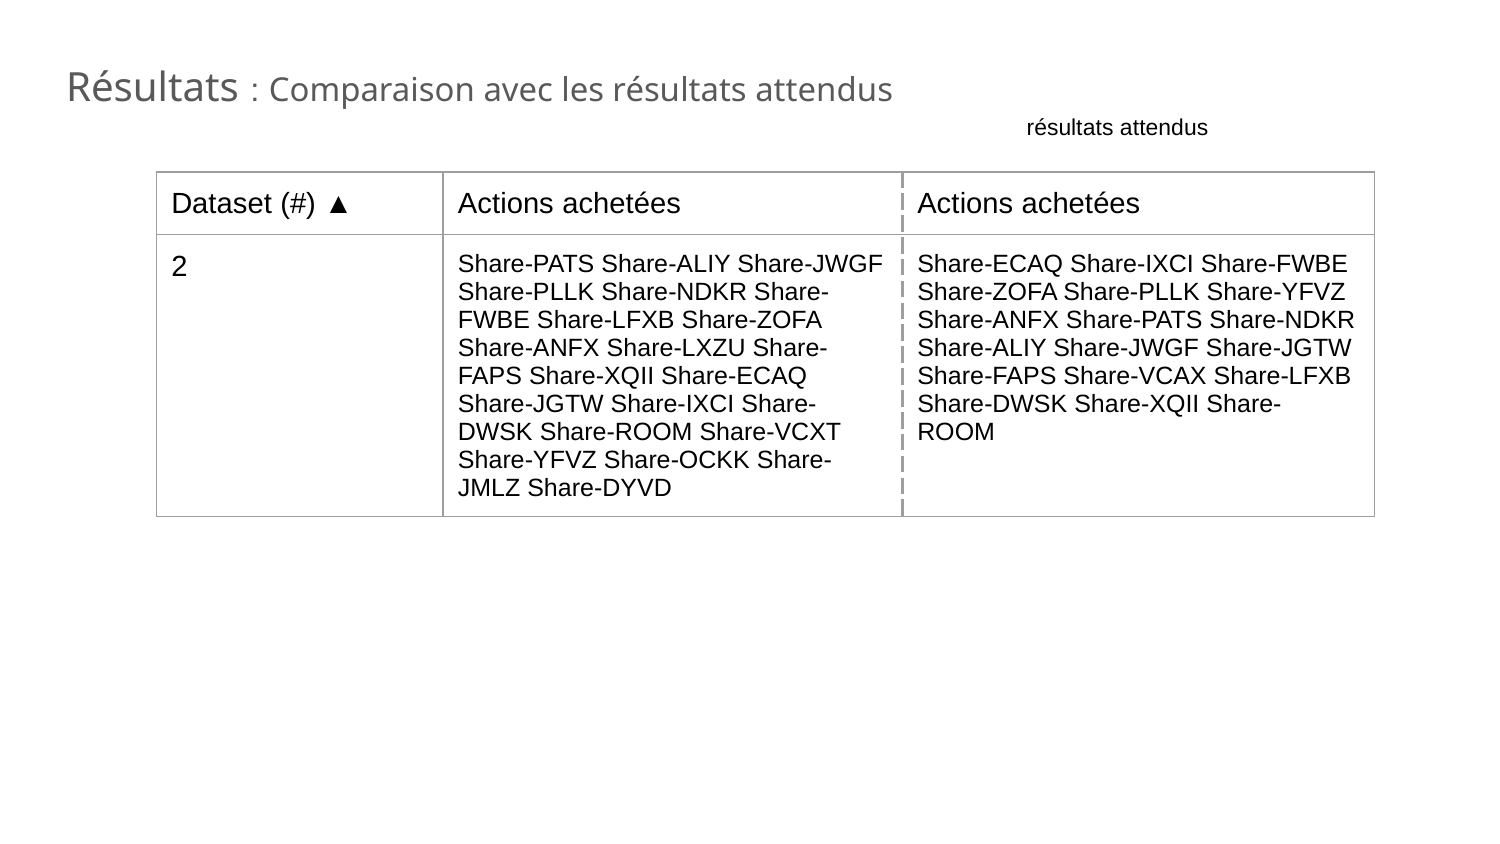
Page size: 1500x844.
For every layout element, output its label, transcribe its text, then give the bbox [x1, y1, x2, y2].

table_cell Share-PATS Share-ALIY Share-JWGF Share-PLLK Share-NDKR Share-FWBE Share-LFXB Share-ZOFA Share-ANFX Share-LXZU Share-FAPS Share-XQII Share-ECAQ Share-JGTW Share-IXCI Share-DWSK Share-ROOM Share-VCXT Share-YFVZ Share-OCKK Share-JMLZ Share-DYVD [444, 235, 902, 516]
list Résultats : Comparaison avec les résultats attendus [51, 35, 1449, 129]
table_cell Share-ECAQ Share-IXCI Share-FWBE Share-ZOFA Share-PLLK Share-YFVZ Share-ANFX Share-PATS Share-NDKR Share-ALIY Share-JWGF Share-JGTW Share-FAPS Share-VCAX Share-LFXB Share-DWSK Share-XQII Share-ROOM [902, 235, 1374, 516]
table_header Dataset (#) ▲ [157, 173, 442, 234]
table_header Actions achetées [444, 173, 902, 234]
table_header Actions achetées [902, 173, 1374, 234]
text_box résultats attendus [943, 97, 1292, 155]
table_cell 2 [157, 235, 442, 516]
